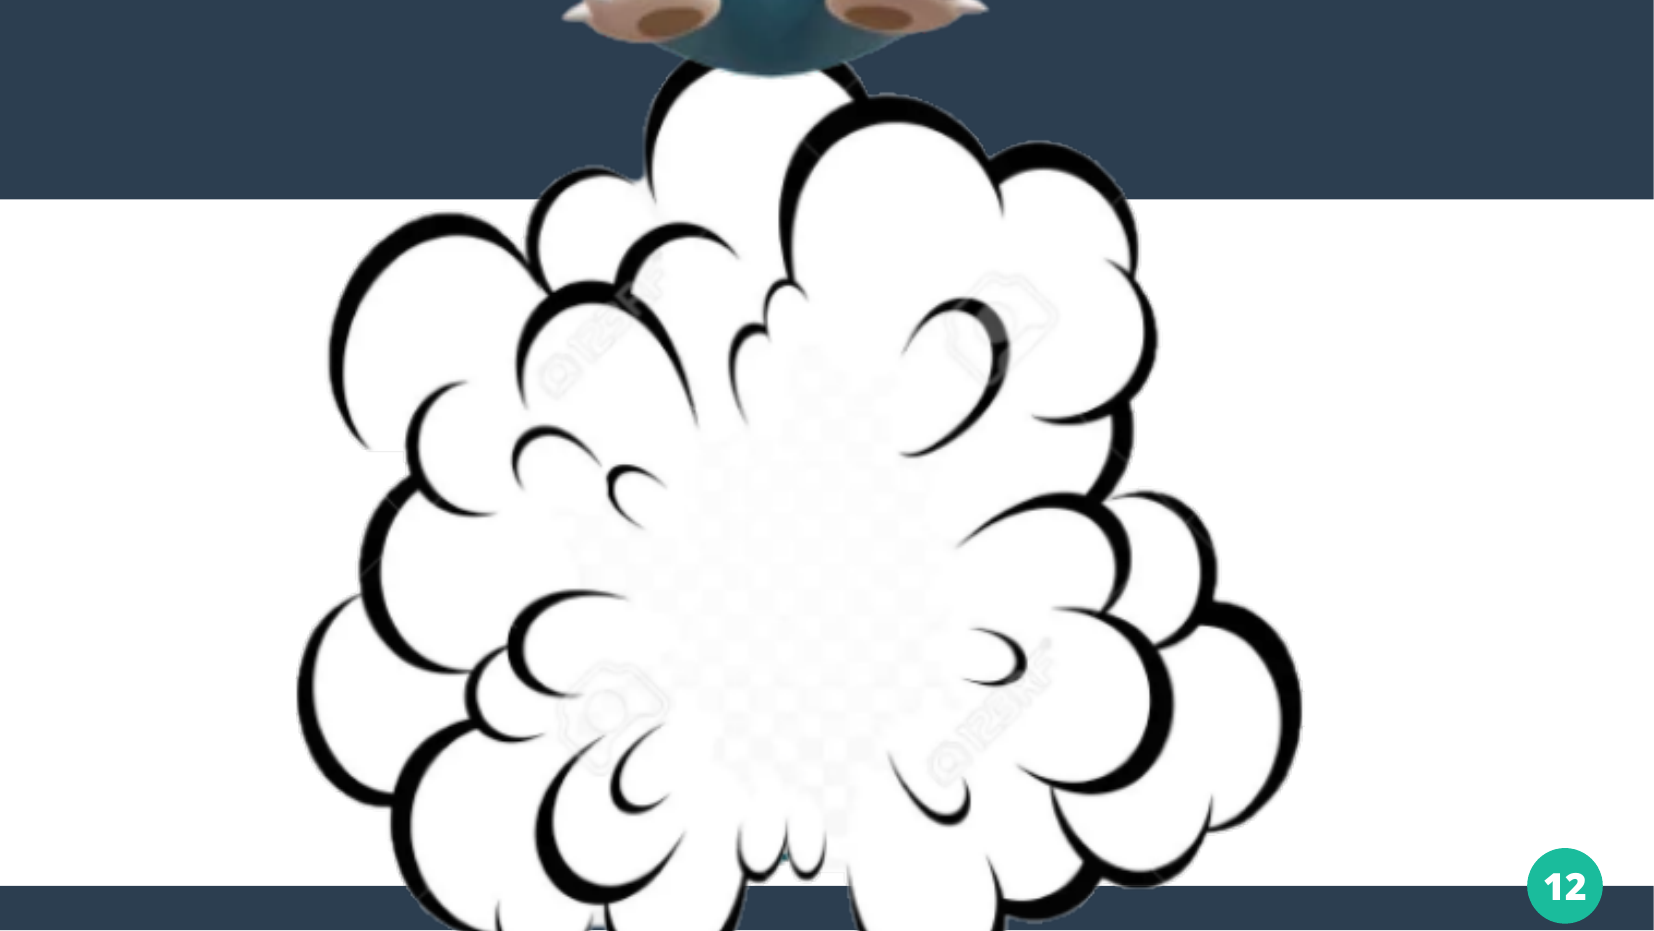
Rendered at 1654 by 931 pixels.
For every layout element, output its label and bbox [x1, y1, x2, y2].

picture [295, 0, 1305, 931]
